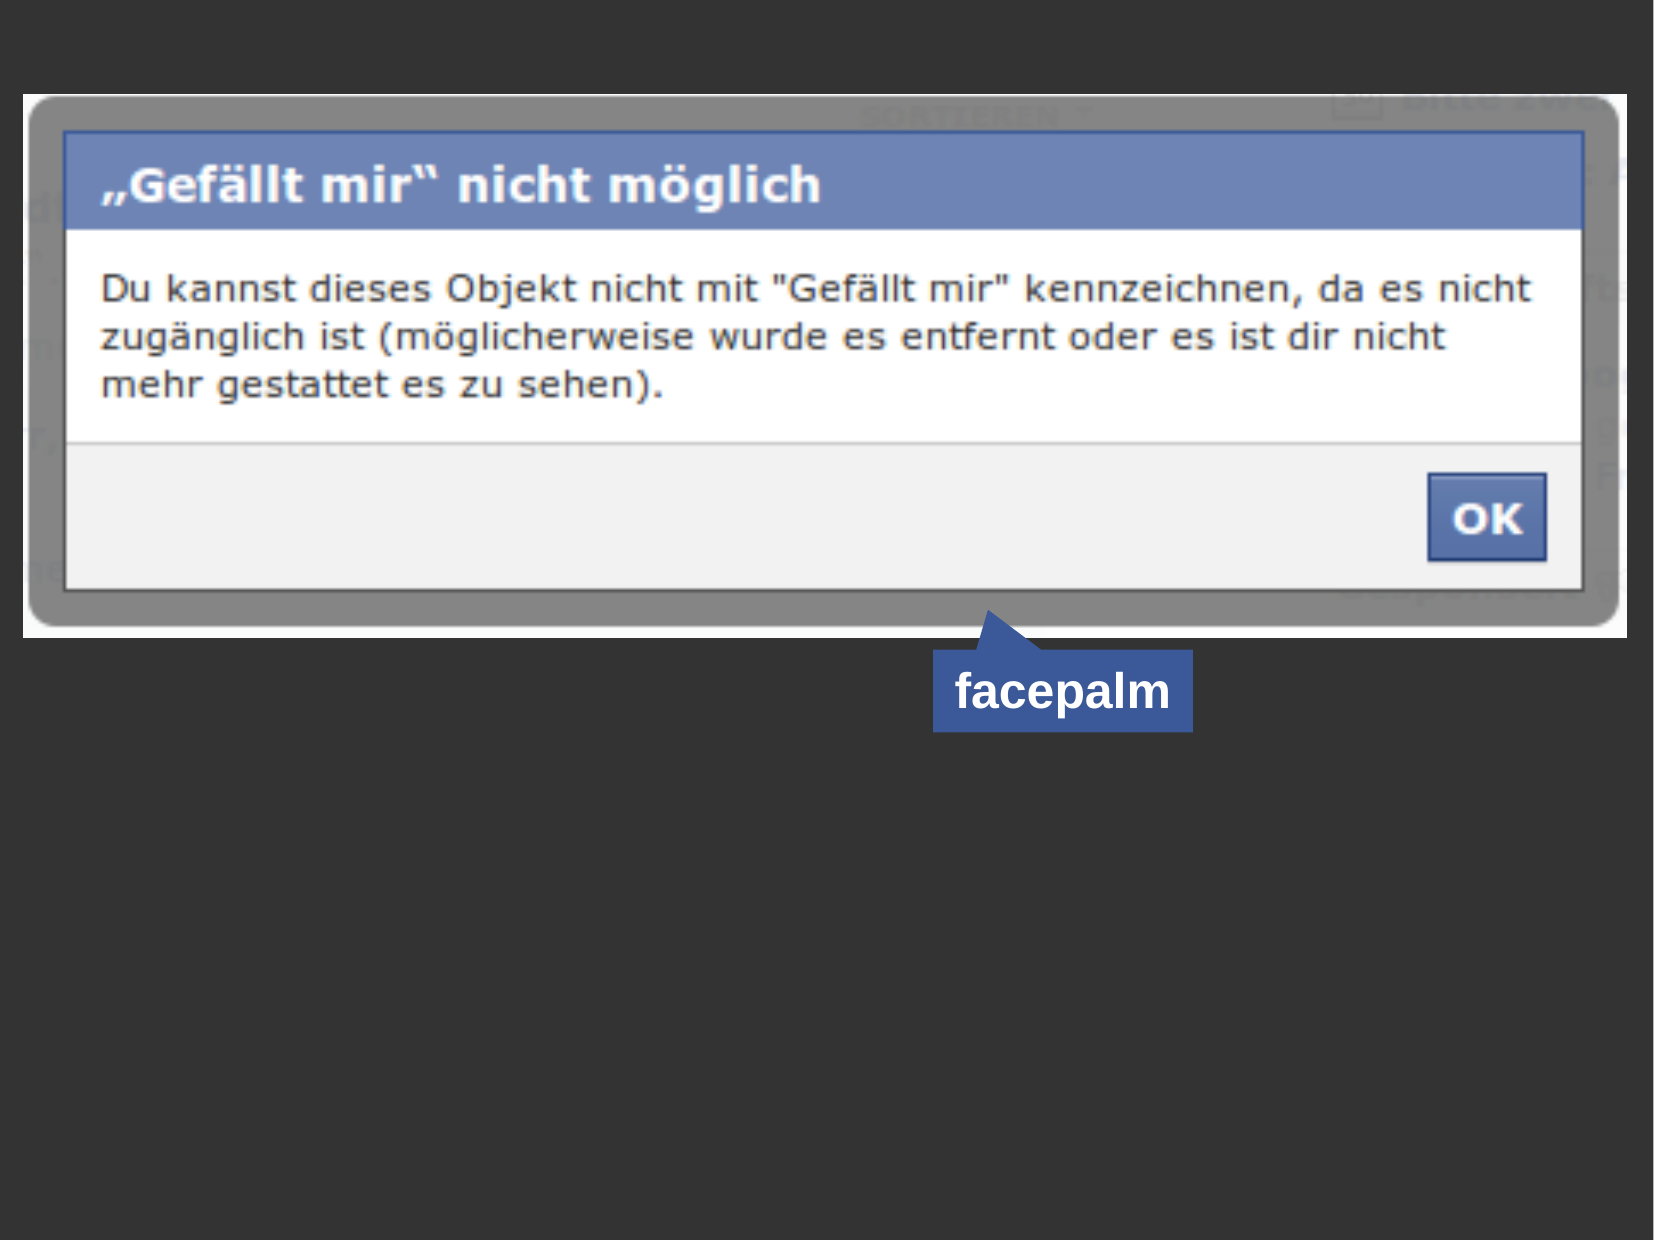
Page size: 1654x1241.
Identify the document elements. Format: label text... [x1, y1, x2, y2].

text_box facepalm [933, 609, 1193, 733]
picture [23, 94, 1627, 638]
